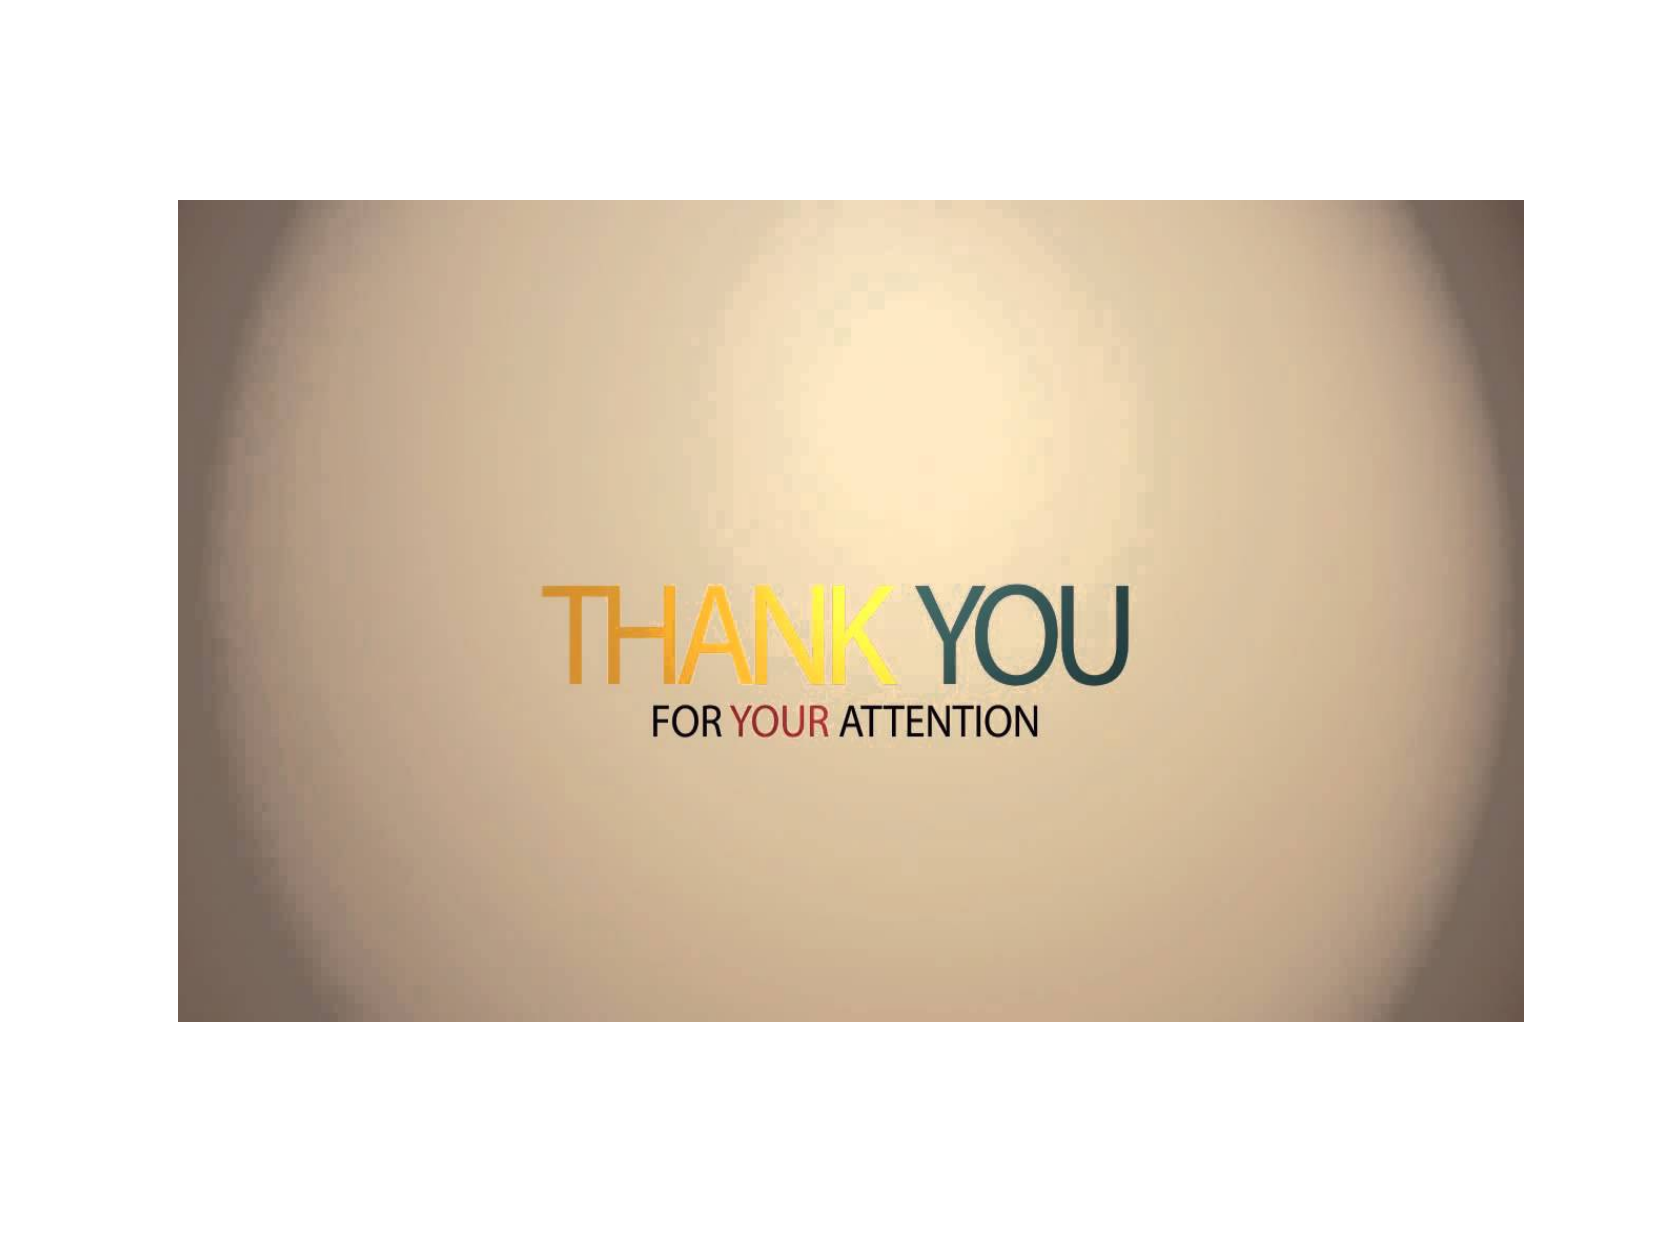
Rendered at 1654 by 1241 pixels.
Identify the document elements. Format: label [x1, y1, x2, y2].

picture [178, 200, 1524, 1022]
